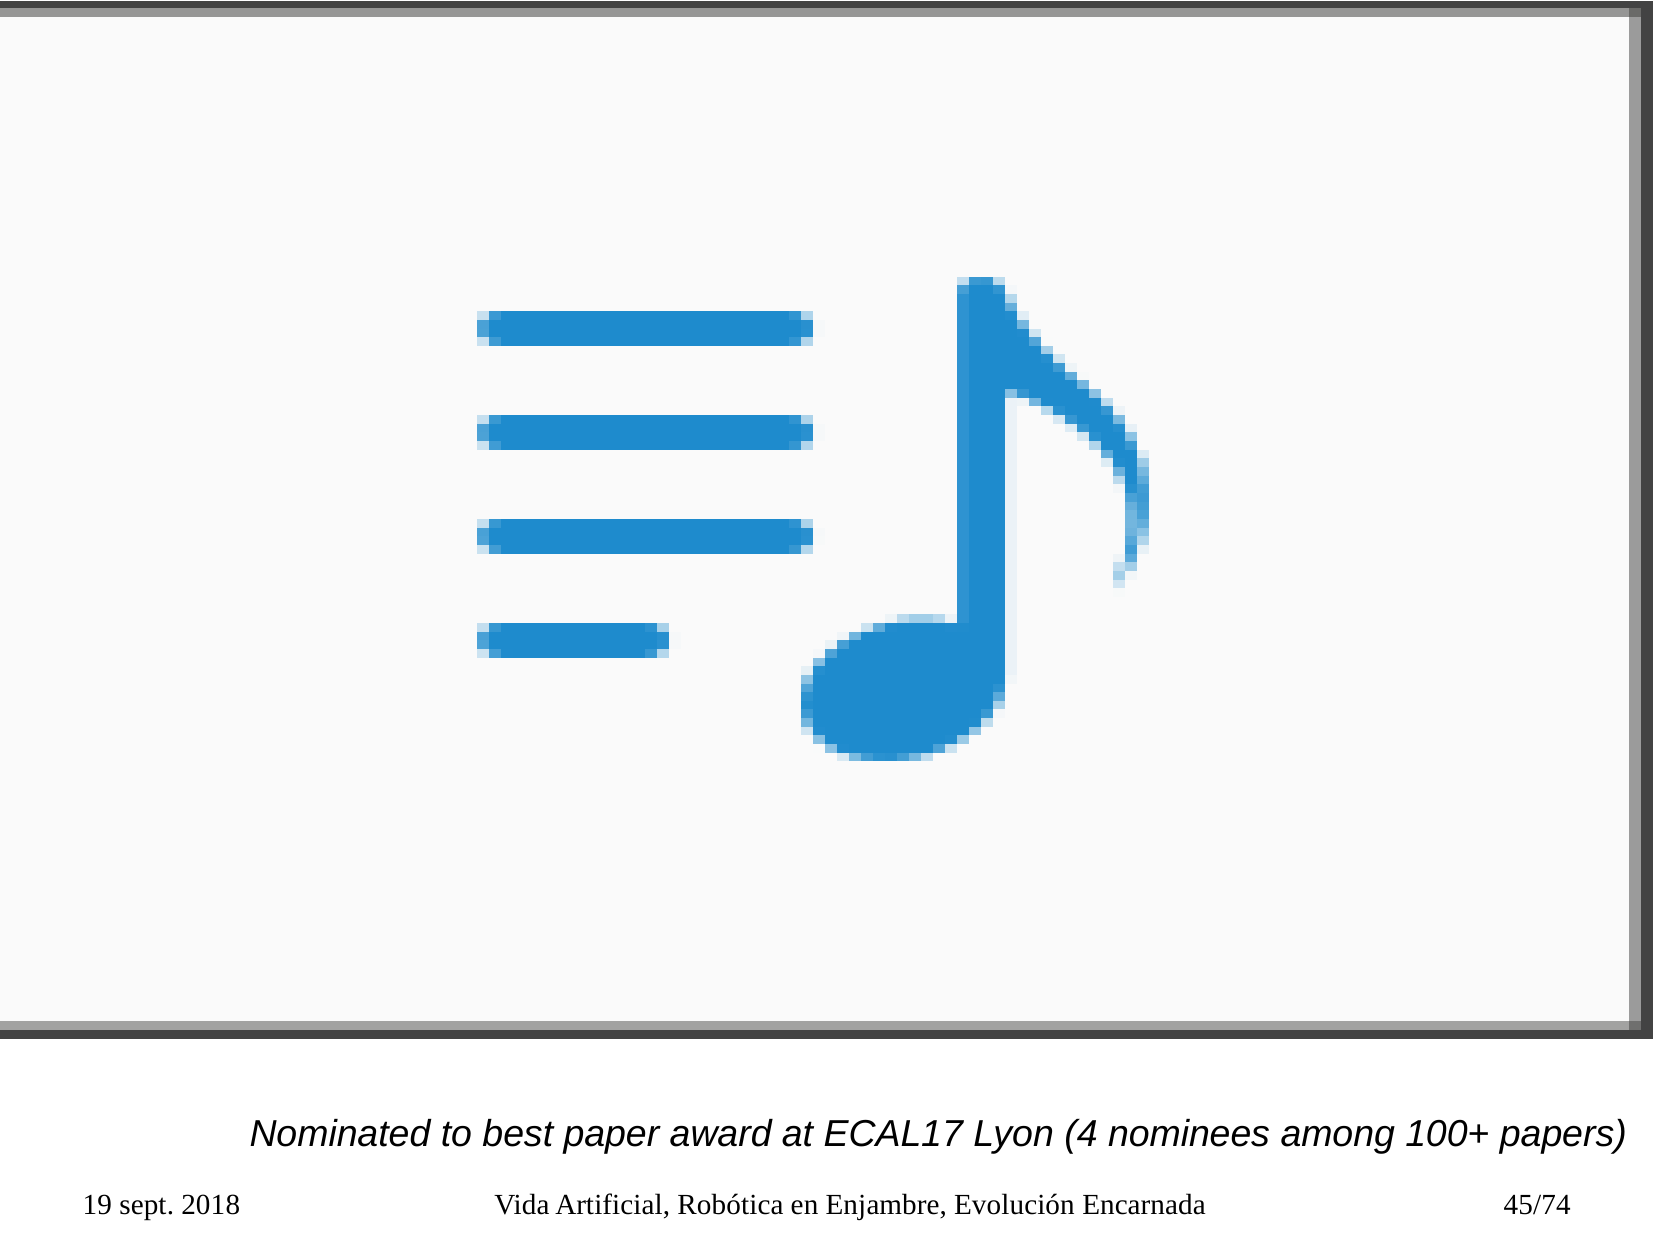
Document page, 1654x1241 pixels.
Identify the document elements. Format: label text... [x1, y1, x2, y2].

text_box Nominated to best paper award at ECAL17 Lyon (4 nominees among 100+ papers) [177, 1105, 1642, 1163]
text_box [0, 0, 1654, 1040]
